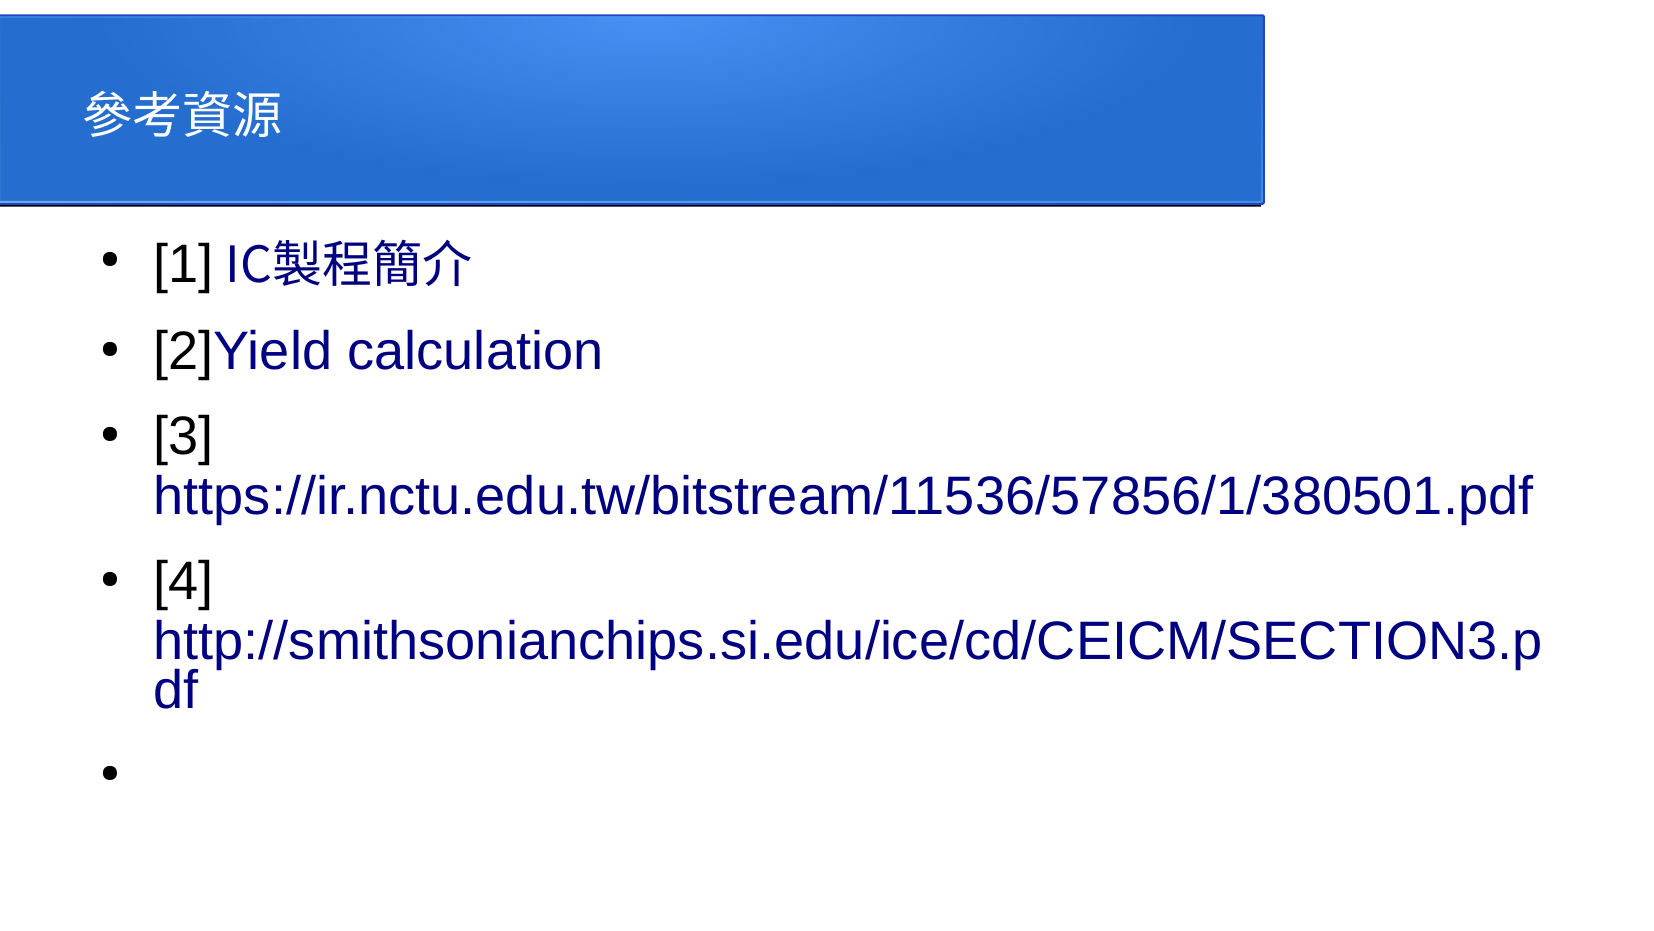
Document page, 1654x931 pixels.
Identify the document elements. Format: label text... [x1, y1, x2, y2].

list [1]IC製程簡介 [2]Yield calculation [3]https://ir.nctu.edu.tw/bitstream/11536/57856/1/380501.pdf [4]http://smithsonianchips.si.edu/ice/cd/CEICM/SECTION3.pdf [82, 224, 1571, 764]
title 參考資源 [82, 35, 1235, 189]
